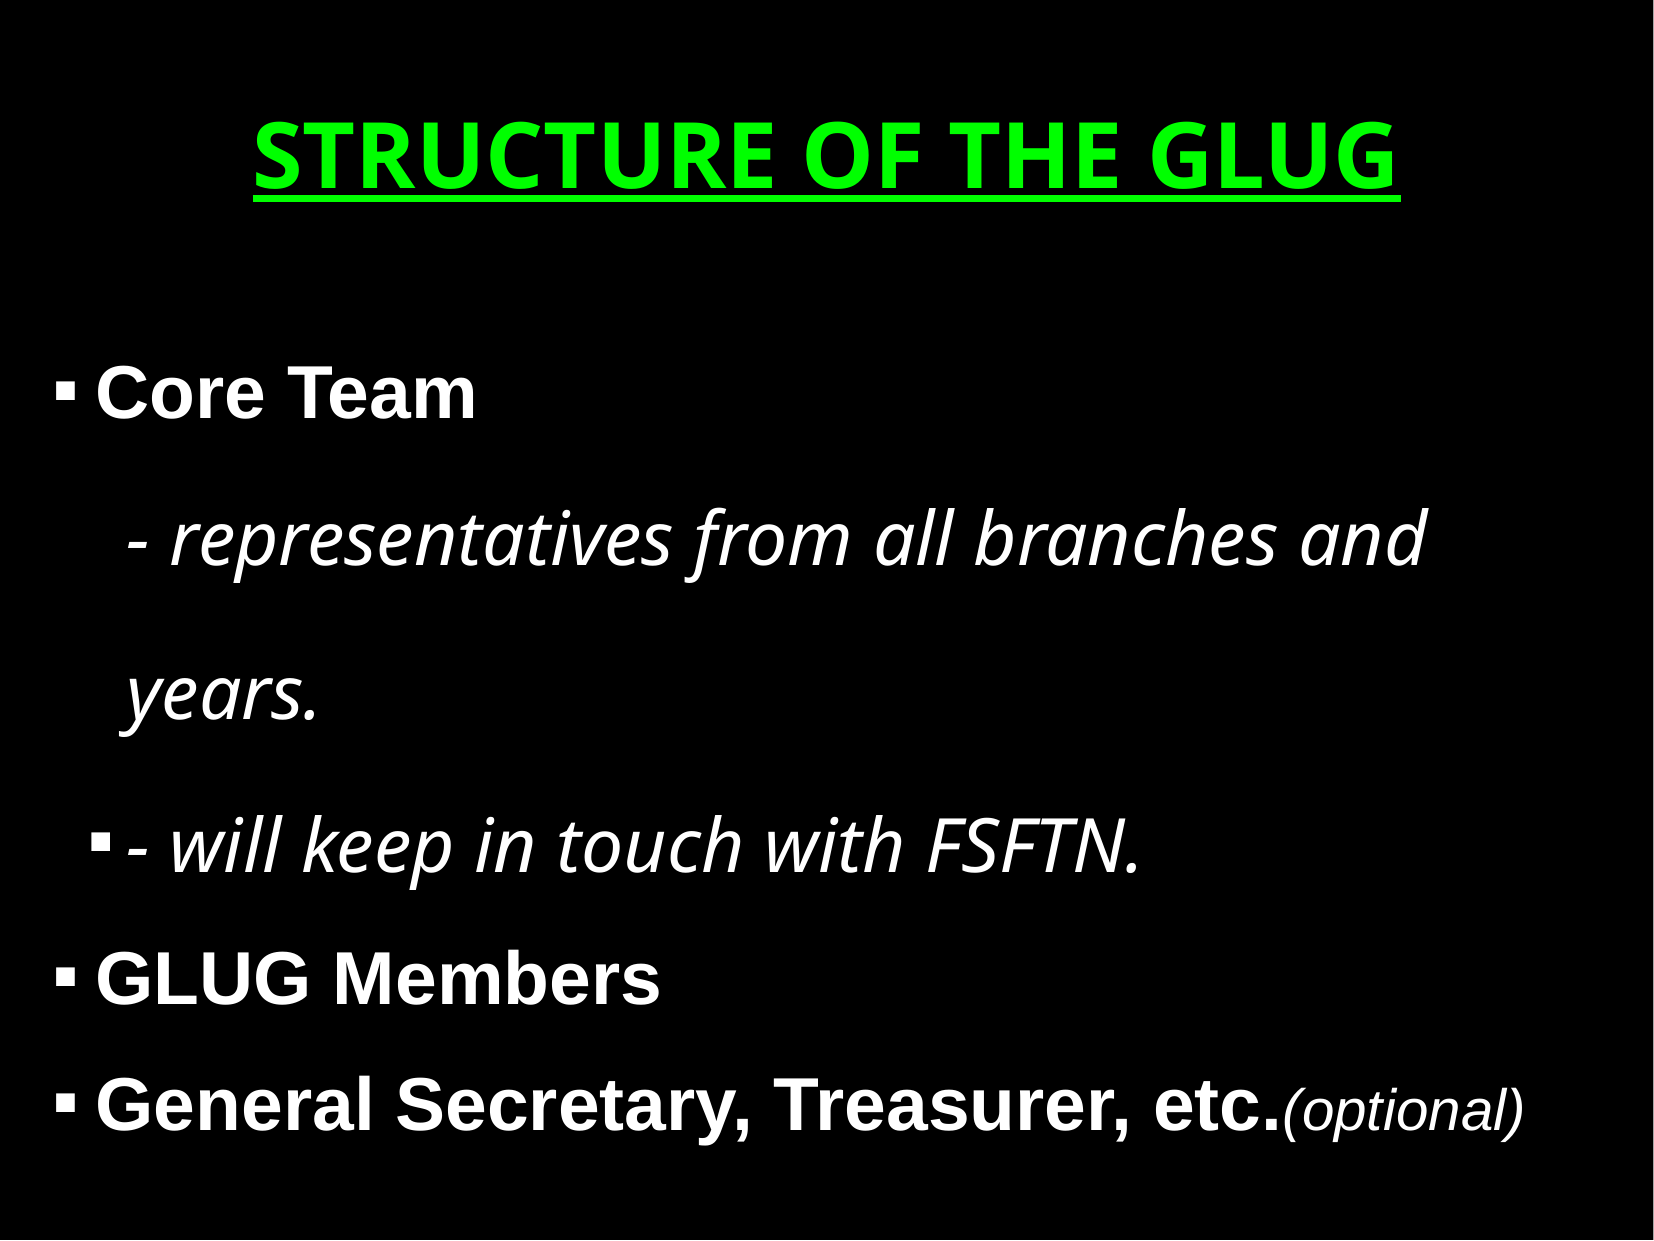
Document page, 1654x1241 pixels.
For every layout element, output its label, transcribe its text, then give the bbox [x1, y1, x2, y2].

text_box Core Team - representatives from all branches and years. - will keep in touch with FSFTN. GLUG Members General Secretary, Treasurer, etc.(optional) [41, 301, 1577, 1099]
title STRUCTURE OF THE GLUG [82, 49, 1571, 257]
